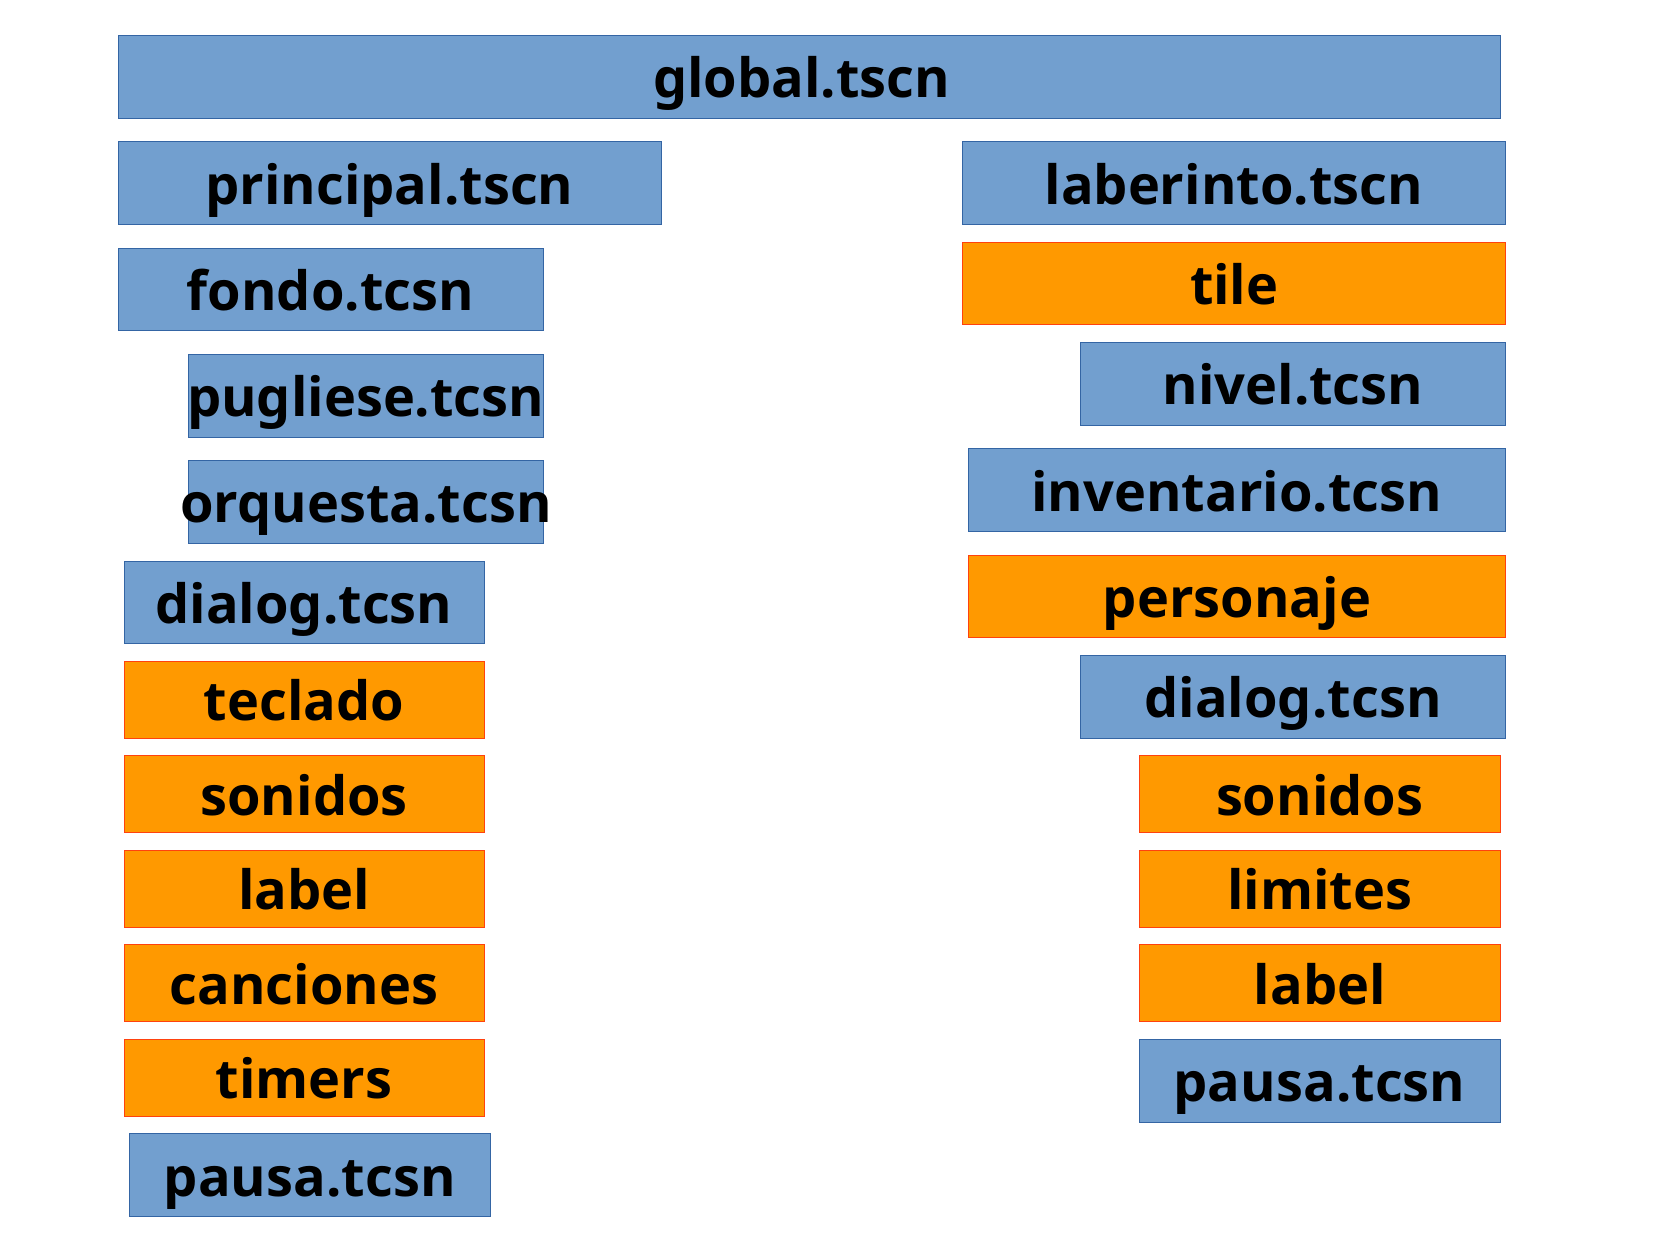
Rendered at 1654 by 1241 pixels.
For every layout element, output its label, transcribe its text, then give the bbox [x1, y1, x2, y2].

text_box pugliese.tcsn [188, 354, 544, 438]
text_box teclado [124, 661, 485, 739]
text_box fondo.tcsn [118, 248, 544, 331]
text_box dialog.tcsn [124, 561, 485, 644]
text_box sonidos [1139, 755, 1501, 833]
text_box tile [962, 242, 1506, 325]
text_box pausa.tcsn [129, 1133, 491, 1217]
text_box orquesta.tcsn [188, 460, 544, 544]
text_box nivel.tcsn [1080, 342, 1506, 426]
text_box laberinto.tscn [962, 141, 1506, 225]
text_box principal.tscn [118, 141, 662, 225]
text_box dialog.tcsn [1080, 655, 1506, 739]
text_box pausa.tcsn [1139, 1039, 1501, 1123]
text_box limites [1139, 850, 1501, 928]
text_box global.tscn [118, 35, 1501, 119]
text_box label [124, 850, 485, 928]
text_box personaje [968, 555, 1506, 638]
text_box canciones [124, 944, 485, 1022]
text_box label [1139, 944, 1501, 1022]
text_box sonidos [124, 755, 485, 833]
text_box inventario.tcsn [968, 448, 1506, 532]
text_box timers [124, 1039, 485, 1117]
